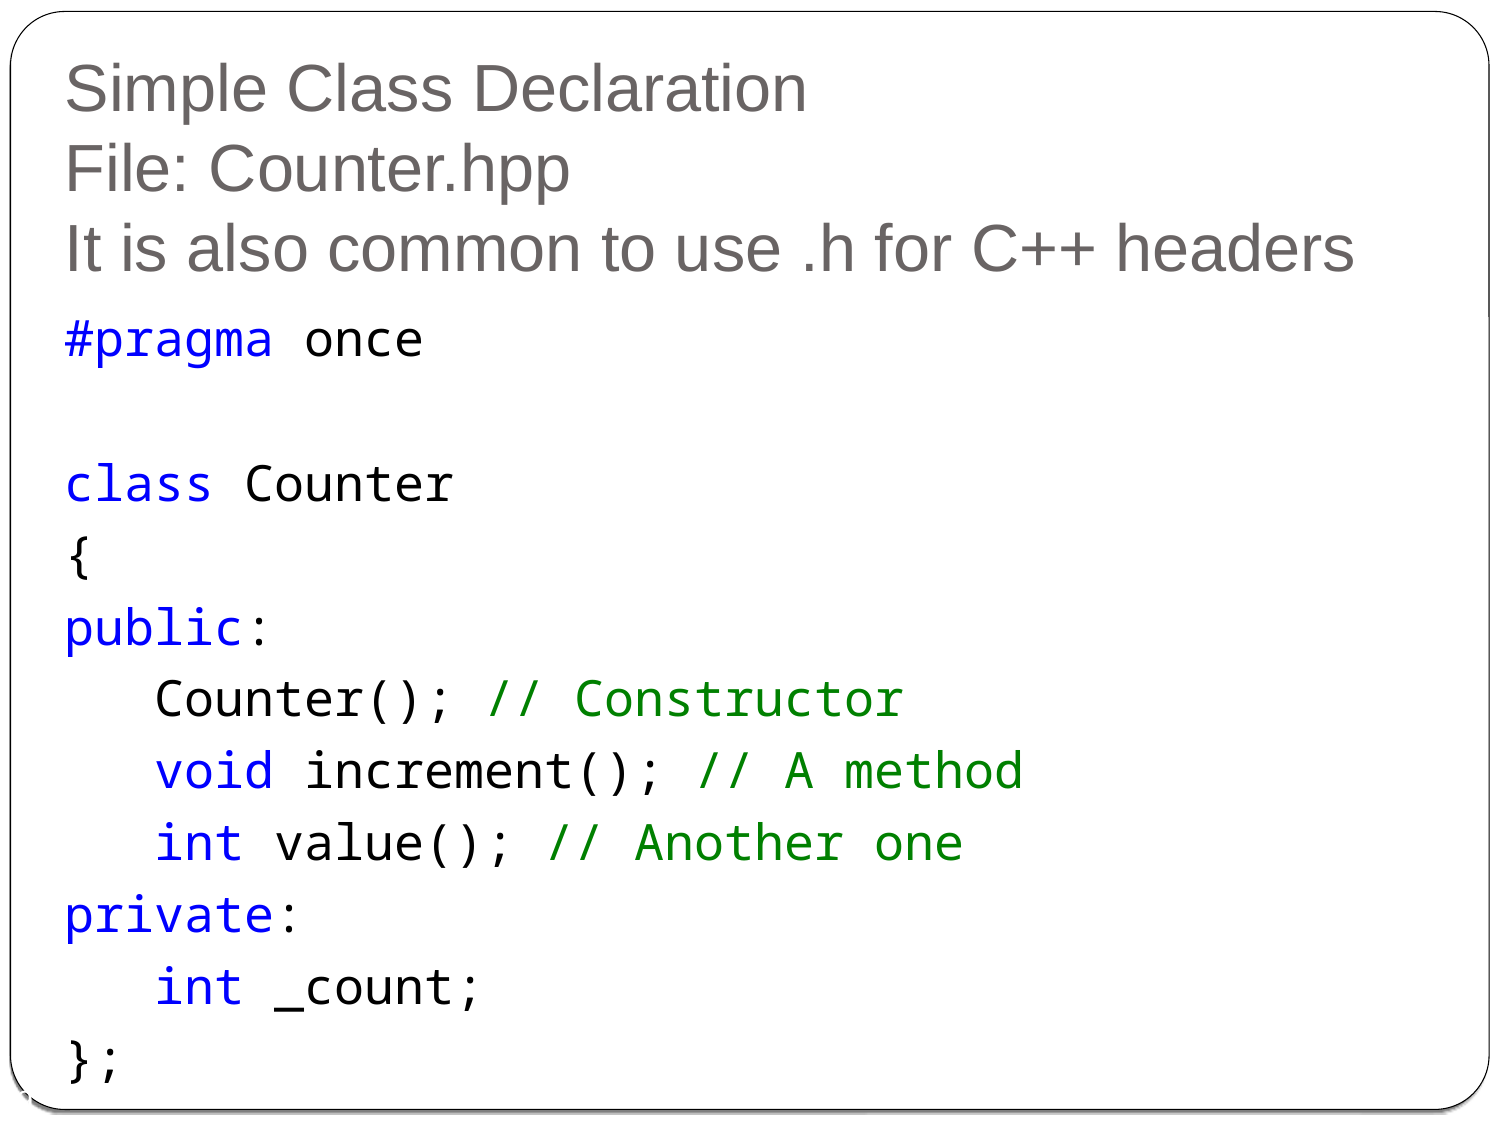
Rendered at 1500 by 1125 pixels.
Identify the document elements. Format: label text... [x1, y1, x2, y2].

title Simple Class Declaration File: Counter.hpp It is also common to use .h for C++ headers [50, 45, 1450, 287]
list #pragma once class Counter { public: Counter(); // Constructor void increment(); // A method int value(); // Another one private: int _count; }; [50, 287, 1450, 1088]
slide_number <number> [0, 1074, 50, 1125]
